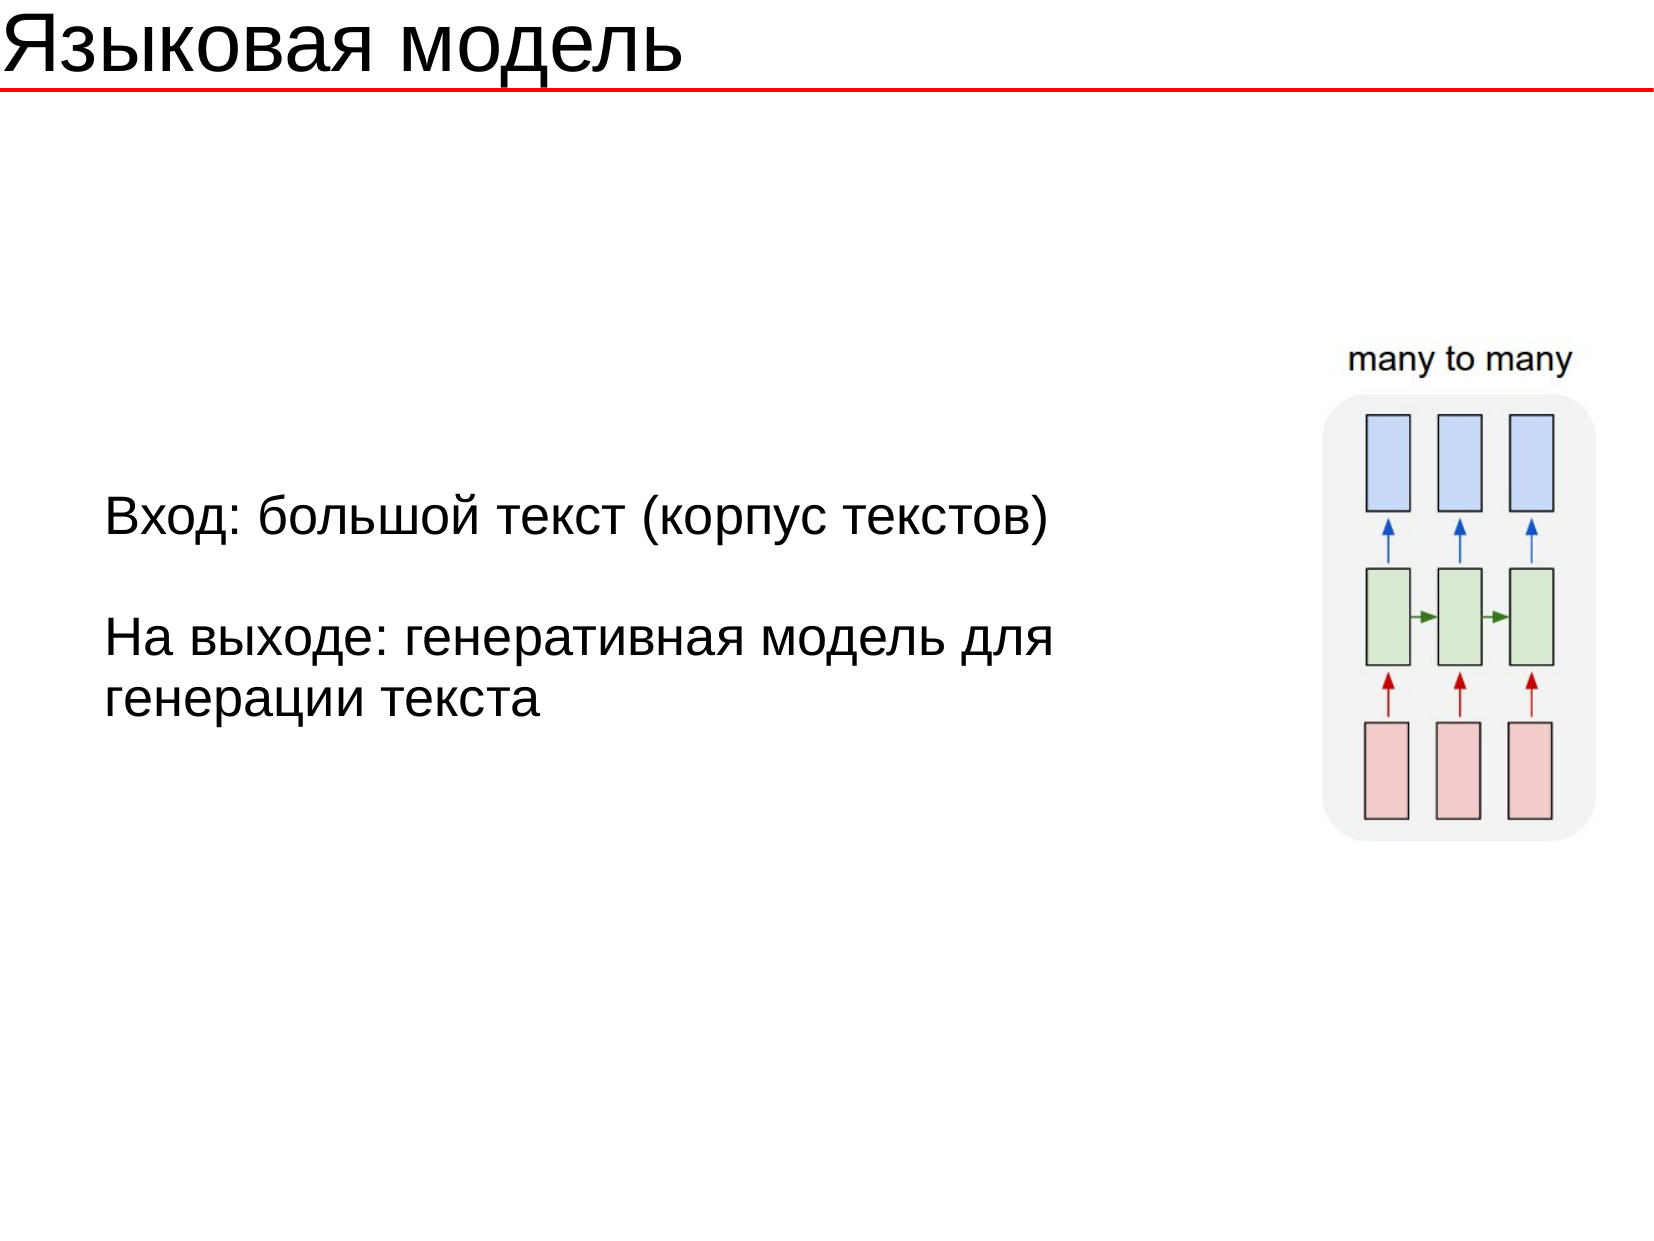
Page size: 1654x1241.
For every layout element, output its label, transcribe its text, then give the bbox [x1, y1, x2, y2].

picture [1305, 337, 1611, 856]
text_box Вход: большой текст (корпус текстов) На выходе: генеративная модель для генерации текста [90, 478, 1171, 736]
title Языковая модель [0, 0, 1489, 90]
